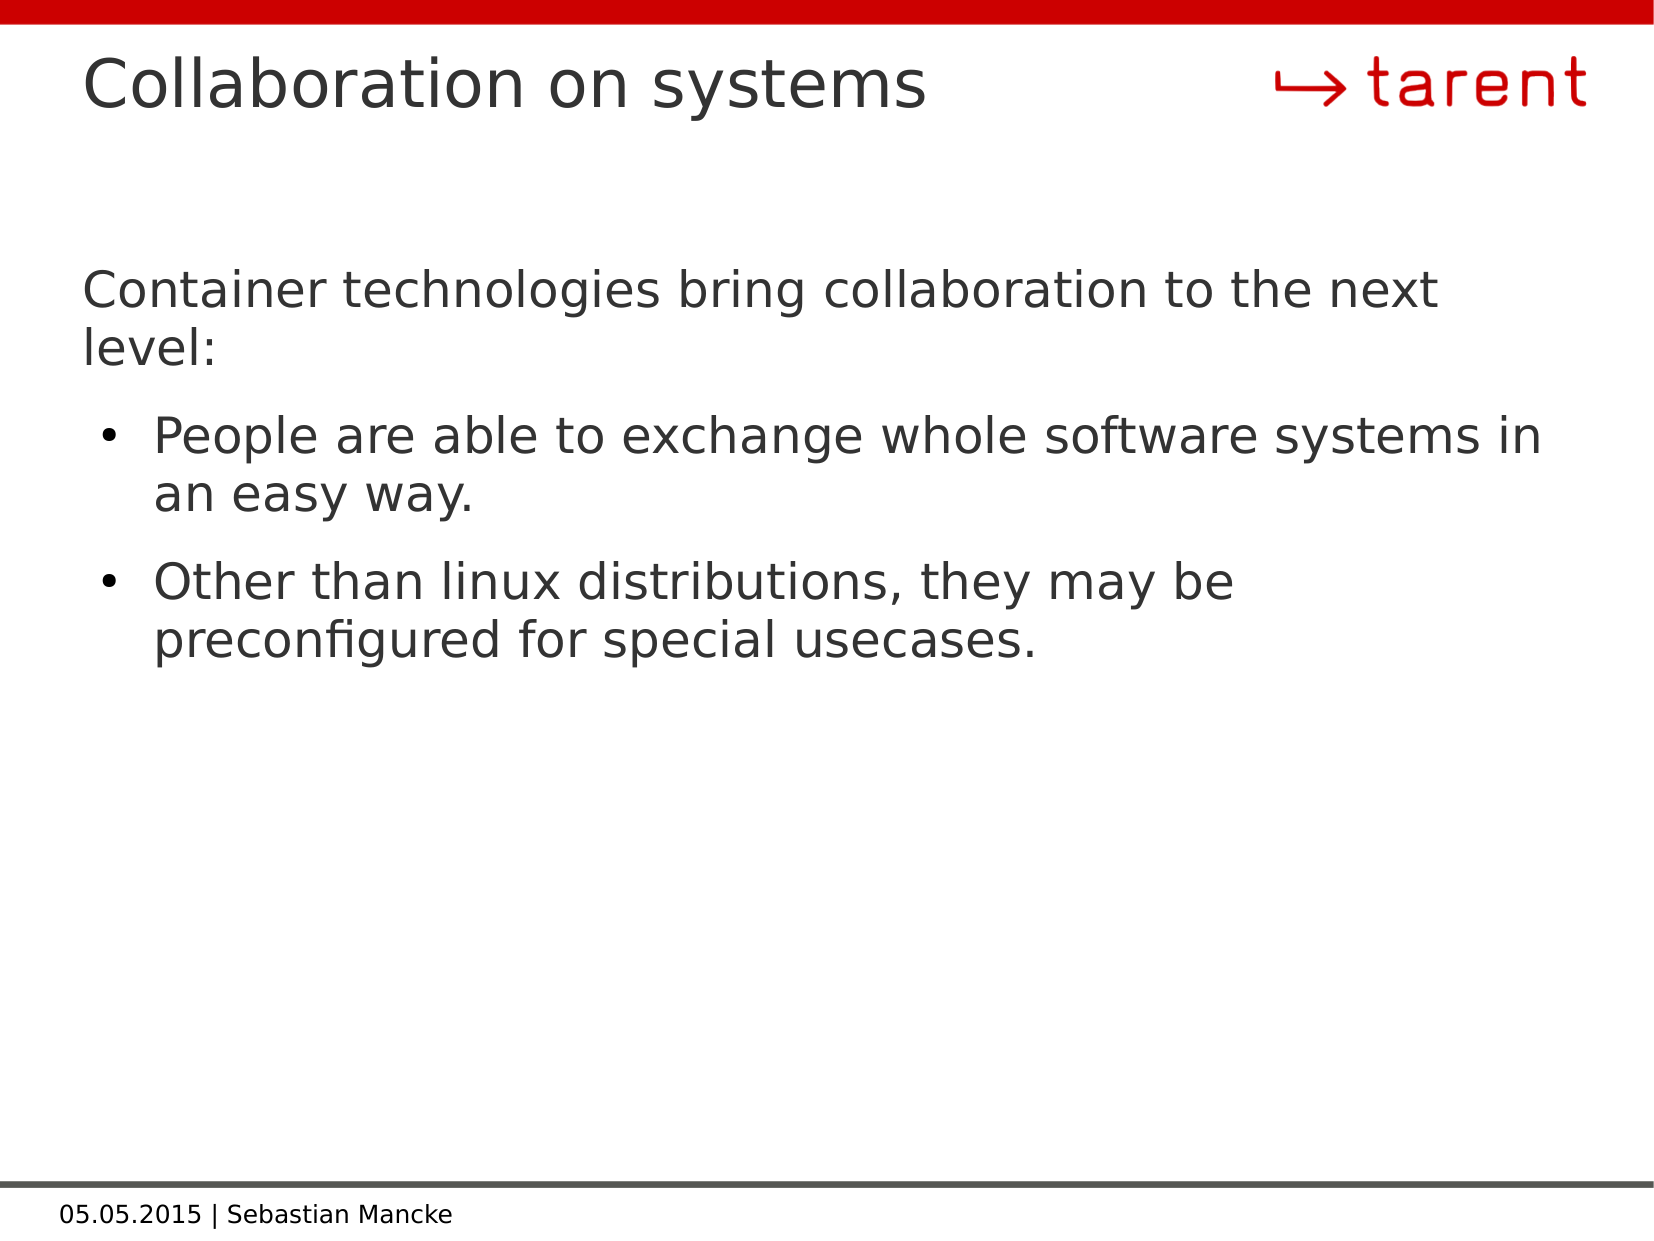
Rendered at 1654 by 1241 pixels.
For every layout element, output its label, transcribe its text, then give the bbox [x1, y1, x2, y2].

picture [0, 0, 1654, 26]
picture [1571, 51, 1612, 120]
title Collaboration on systems [82, 35, 1571, 134]
picture [0, 1181, 1654, 1188]
list Container technologies bring collaboration to the next level: People are able to exchange whole software systems in an easy way. Other than linux distributions, they may be preconfigured for special usecases. [82, 260, 1571, 1112]
